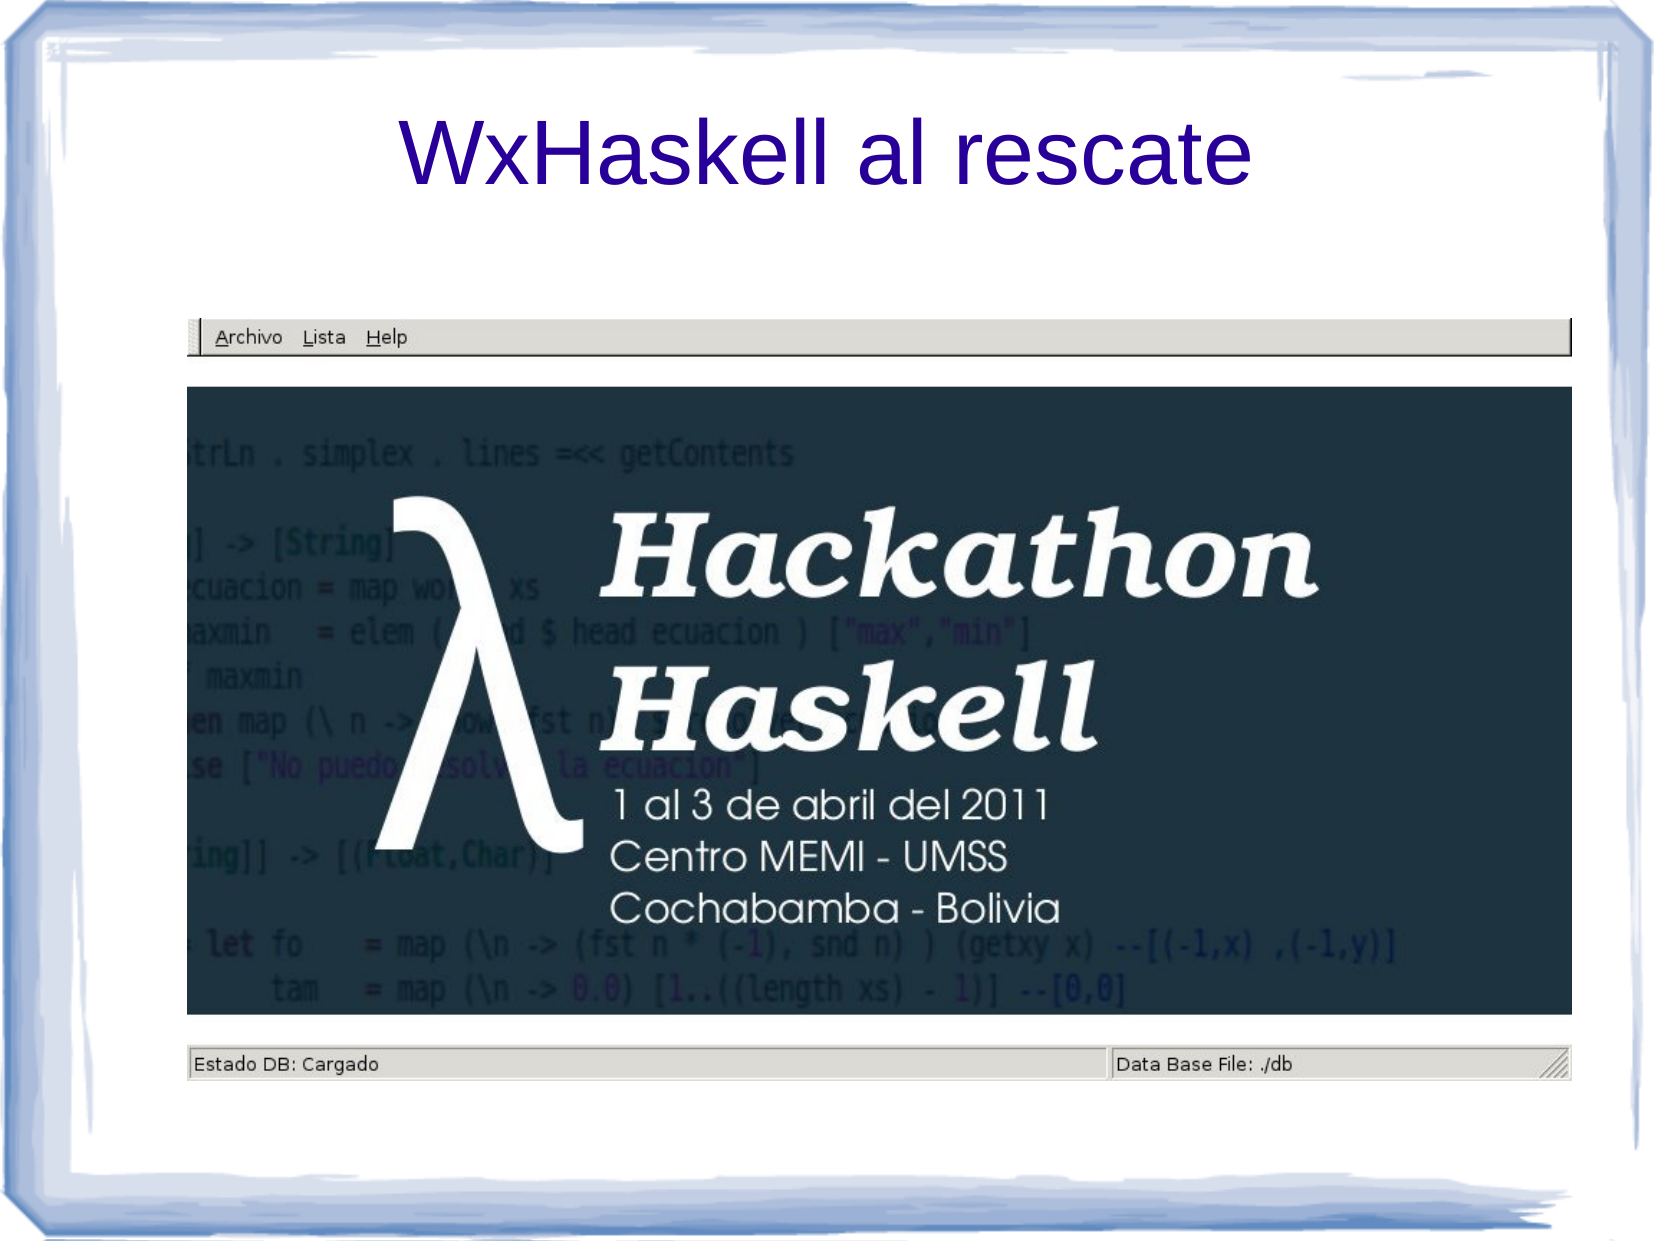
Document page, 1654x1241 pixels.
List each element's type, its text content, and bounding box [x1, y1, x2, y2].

picture [0, 0, 1654, 1241]
title WxHaskell al rescate [82, 49, 1571, 257]
